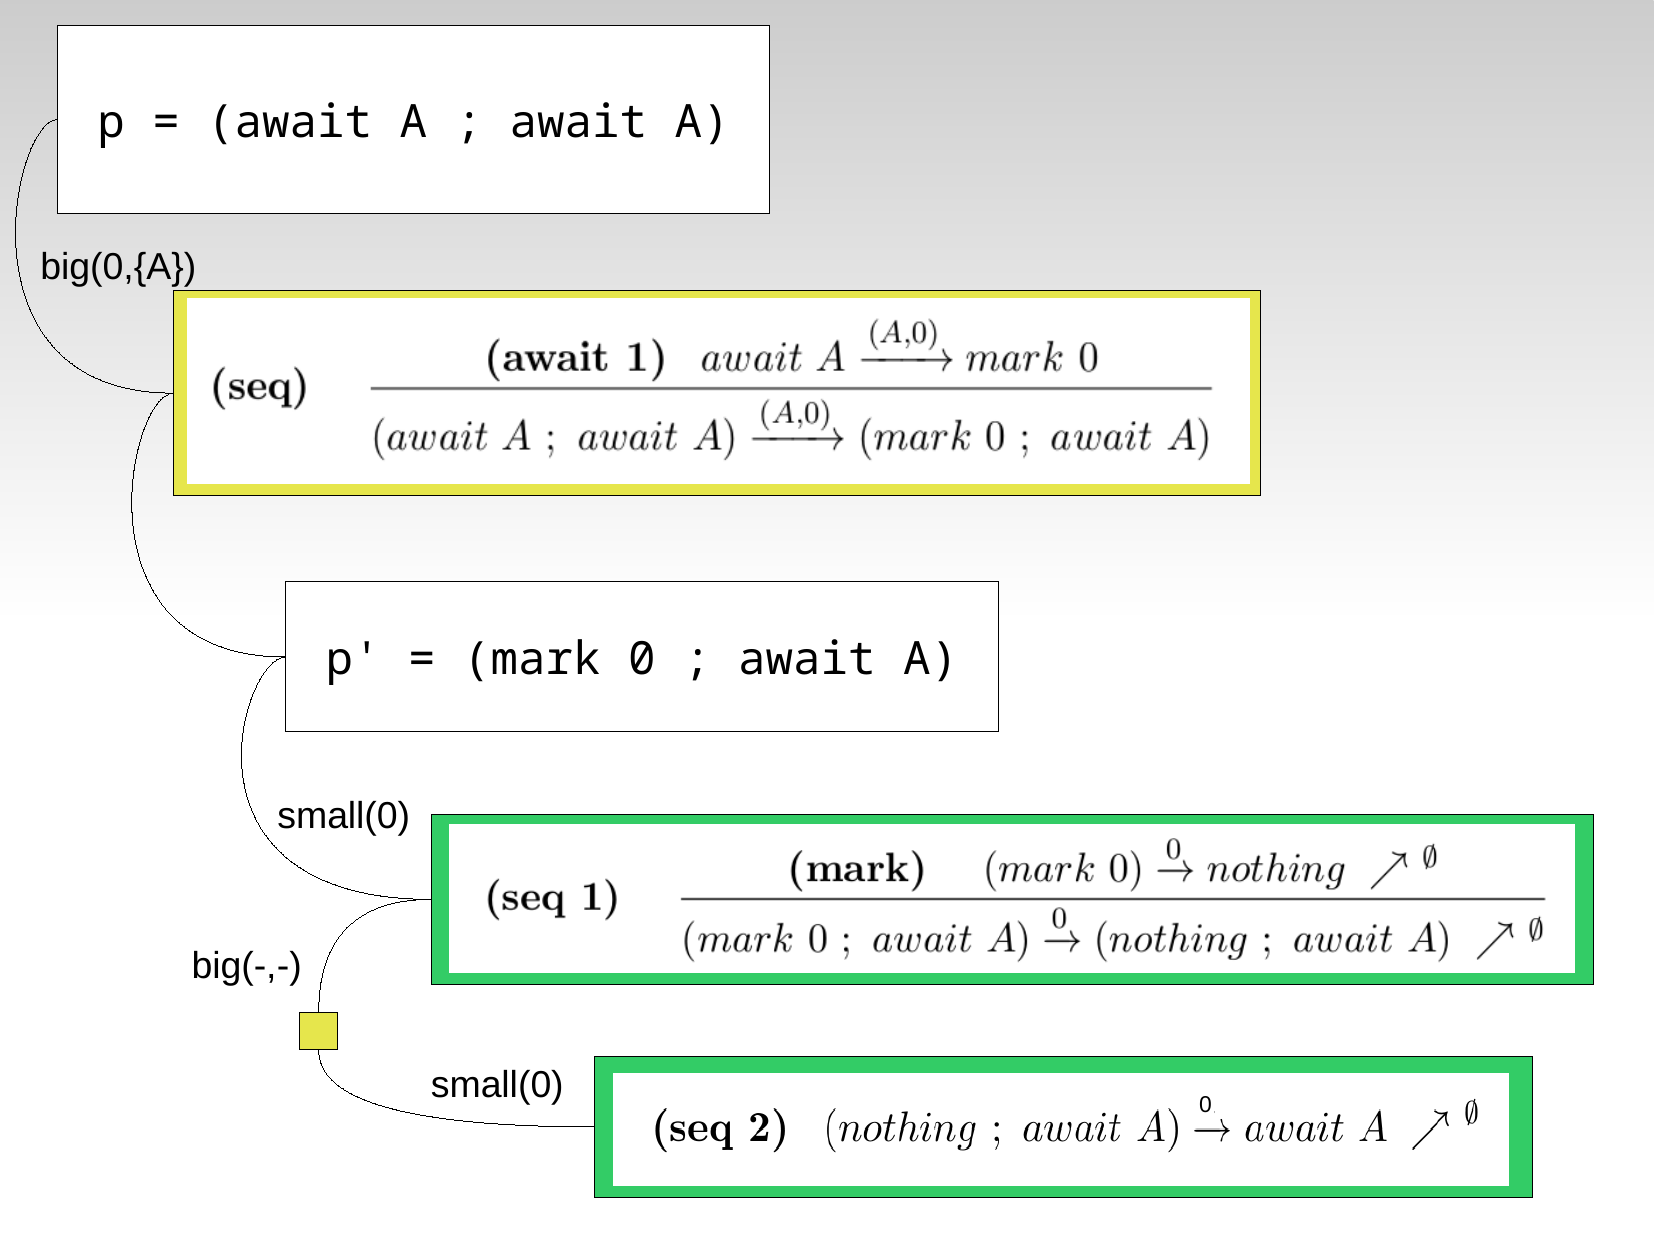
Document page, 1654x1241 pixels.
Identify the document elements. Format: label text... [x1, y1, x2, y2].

text_box [594, 1056, 1533, 1198]
text_box [431, 814, 1594, 985]
picture [187, 298, 1250, 484]
text_box small(0) [262, 787, 426, 845]
text_box small(0) [416, 1055, 579, 1113]
text_box [173, 290, 1261, 496]
text_box big(-,-) [176, 937, 317, 995]
text_box p = (await A ; await A) [57, 25, 770, 214]
text_box p' = (mark 0 ; await A) [285, 581, 999, 732]
text_box [299, 1012, 338, 1050]
picture [613, 1073, 1509, 1186]
text_box 0 [1194, 1084, 1214, 1126]
text_box big(0,{A}) [25, 238, 212, 296]
picture [449, 824, 1575, 973]
